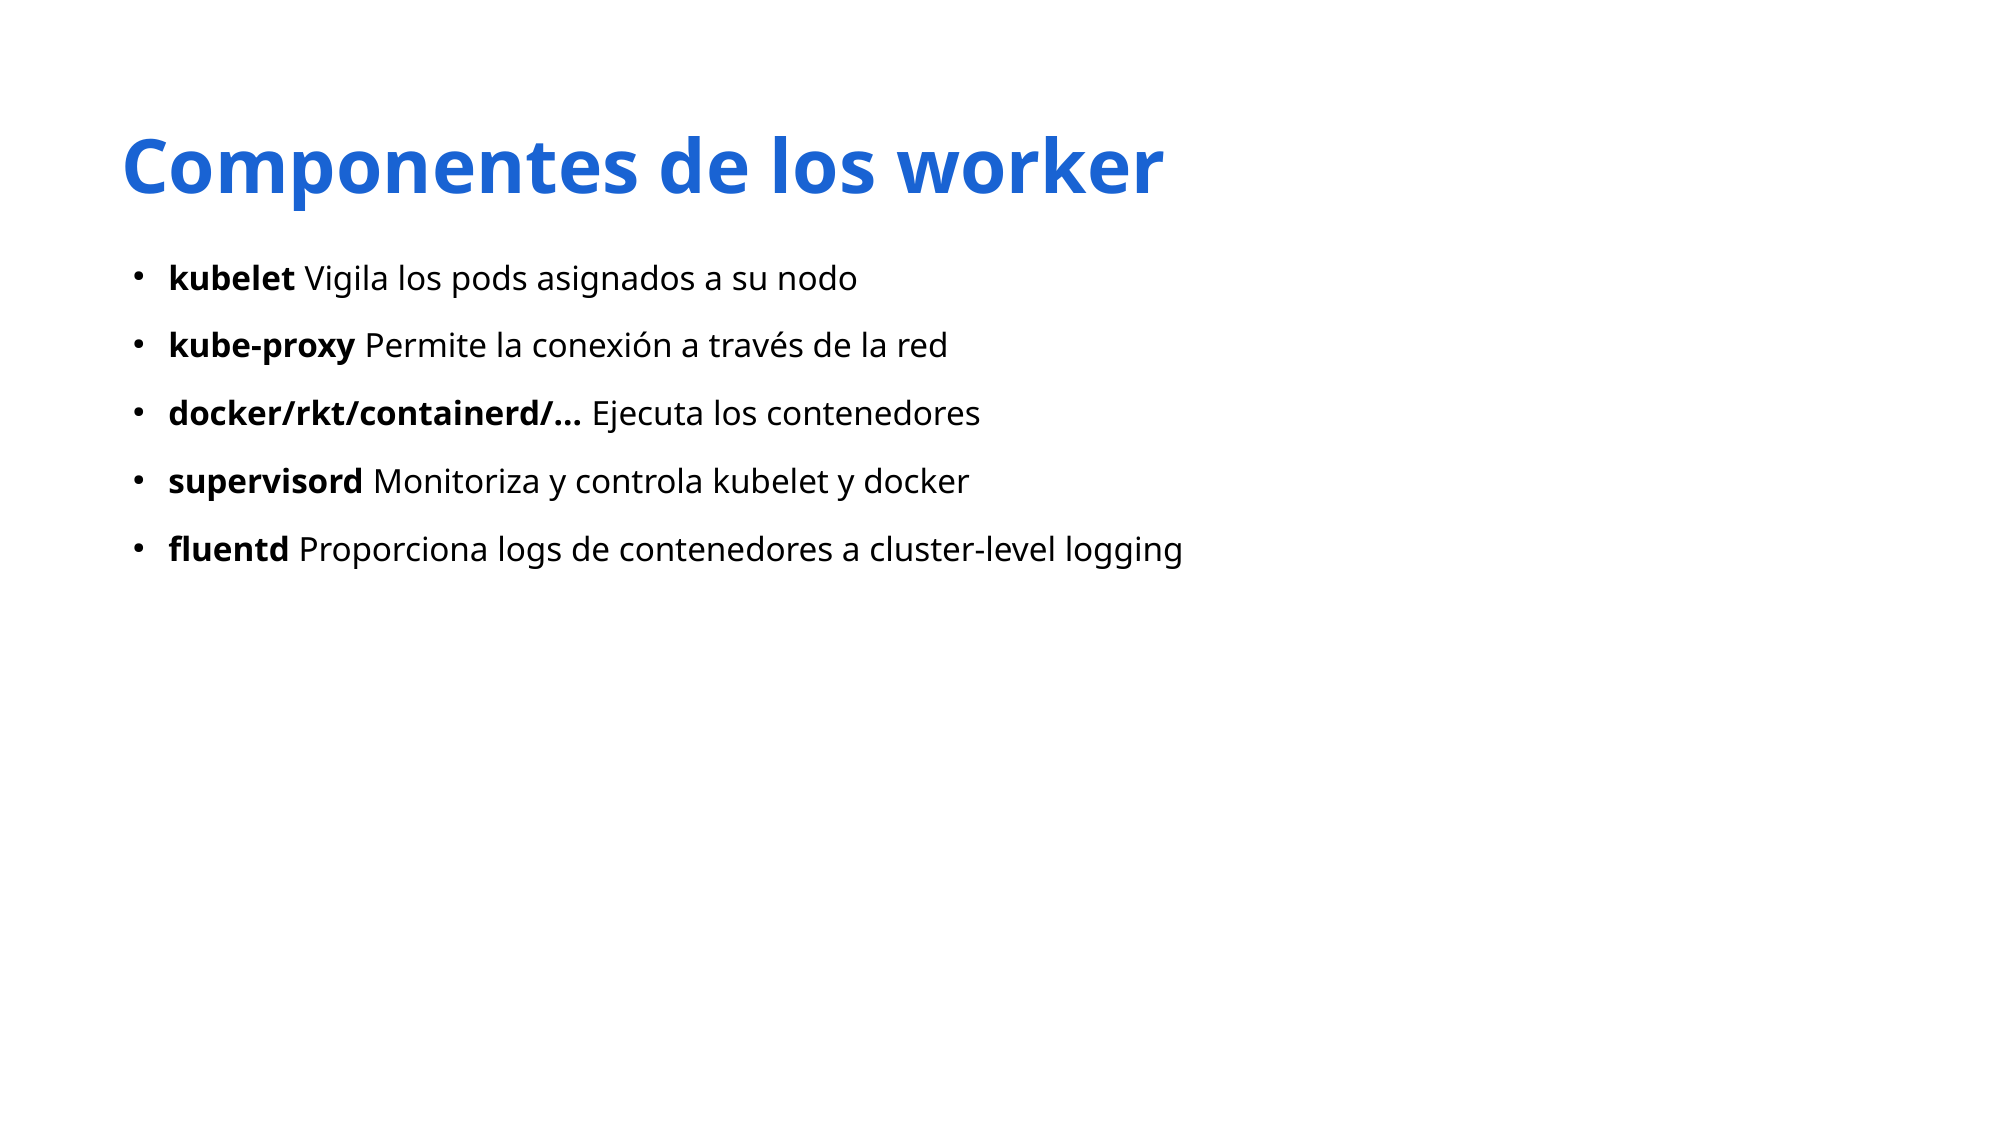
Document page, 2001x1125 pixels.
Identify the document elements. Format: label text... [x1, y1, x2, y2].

text_box Componentes de los worker [106, 106, 1878, 293]
text_box kubelet Vigila los pods asignados a su nodo kube-proxy Permite la conexión a través de la red docker/rkt/containerd/... Ejecuta los contenedores supervisord Monitoriza y controla kubelet y docker fluentd Proporciona logs de contenedores a cluster-level logging [118, 224, 1831, 1106]
